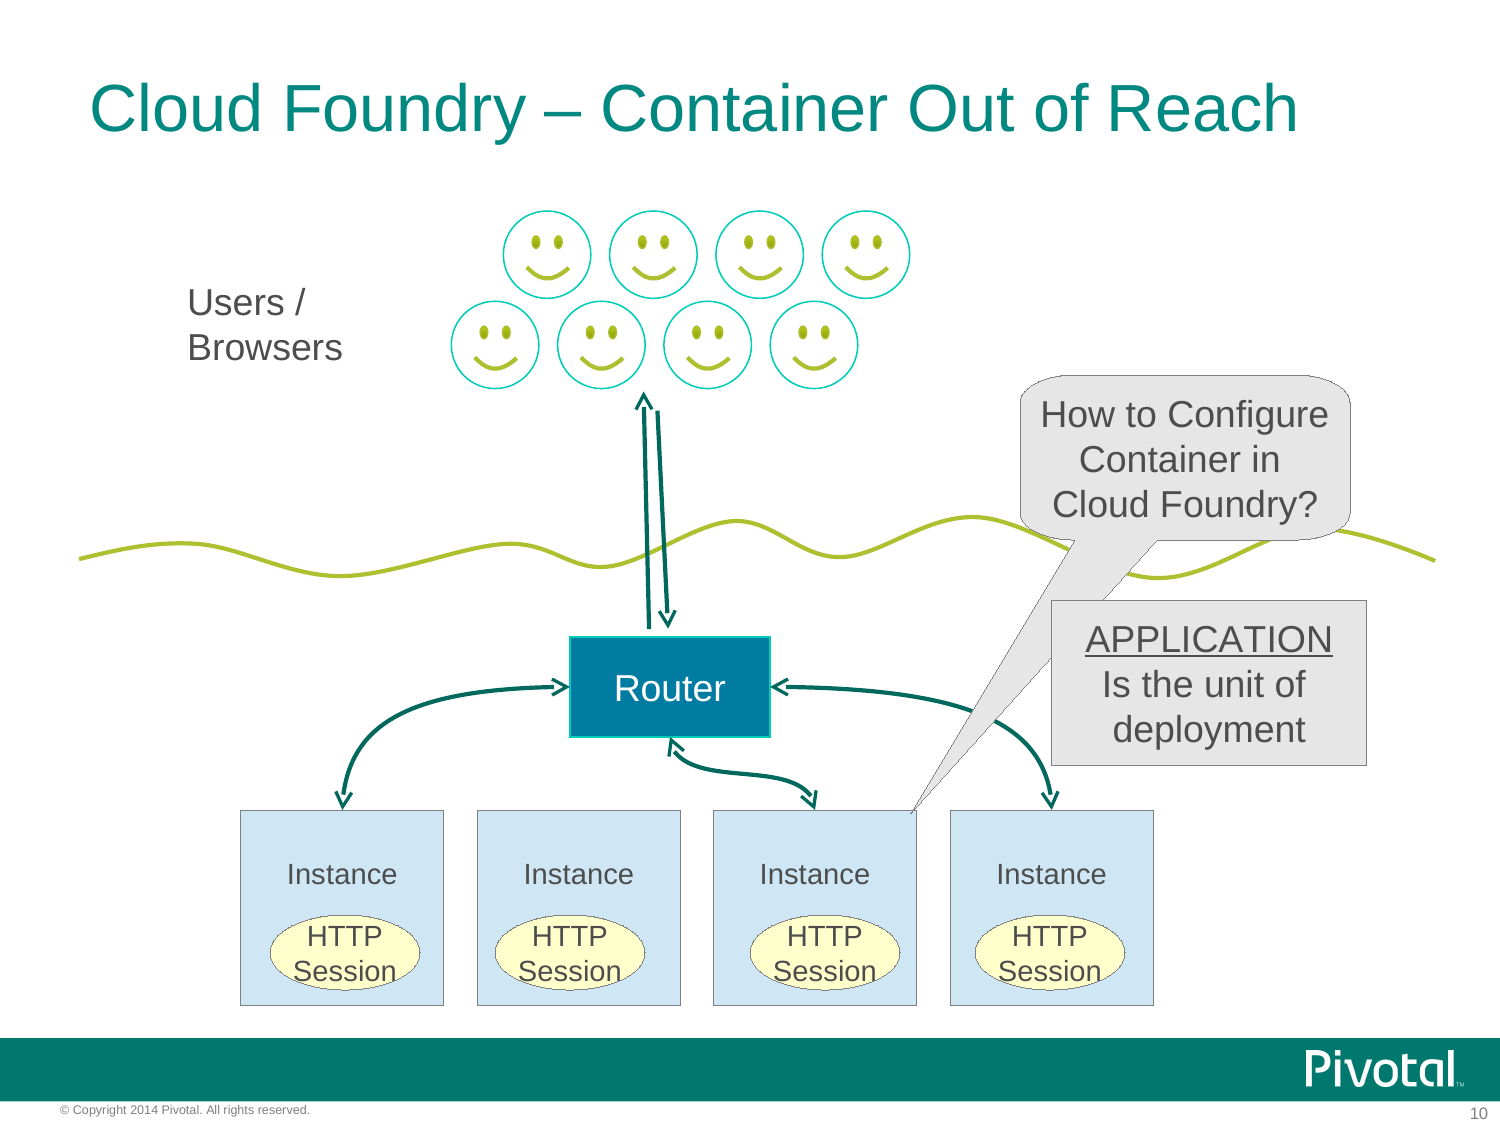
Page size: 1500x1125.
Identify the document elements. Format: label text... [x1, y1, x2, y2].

text_box HTTP Session [270, 915, 421, 991]
text_box [715, 211, 804, 299]
text_box [770, 301, 858, 389]
text_box [451, 301, 539, 389]
text_box How to Configure Container in Cloud Foundry? [910, 375, 1351, 814]
picture [1306, 1050, 1464, 1087]
text_box [609, 211, 698, 299]
title Cloud Foundry – Container Out of Reach [75, 45, 1426, 165]
text_box [663, 301, 752, 389]
text_box Instance [477, 810, 681, 1006]
text_box Instance [240, 810, 444, 1006]
text_box APPLICATION Is the unit of deployment [1051, 600, 1367, 766]
text_box [557, 301, 646, 389]
text_box Instance [950, 810, 1154, 1006]
text_box Router [569, 636, 770, 737]
text_box HTTP Session [750, 915, 901, 991]
text_box Users / Browsers [172, 269, 376, 376]
text_box HTTP Session [975, 915, 1126, 991]
text_box HTTP Session [495, 915, 646, 991]
text_box [503, 211, 591, 299]
text_box Instance [713, 810, 917, 1006]
text_box [822, 211, 910, 299]
